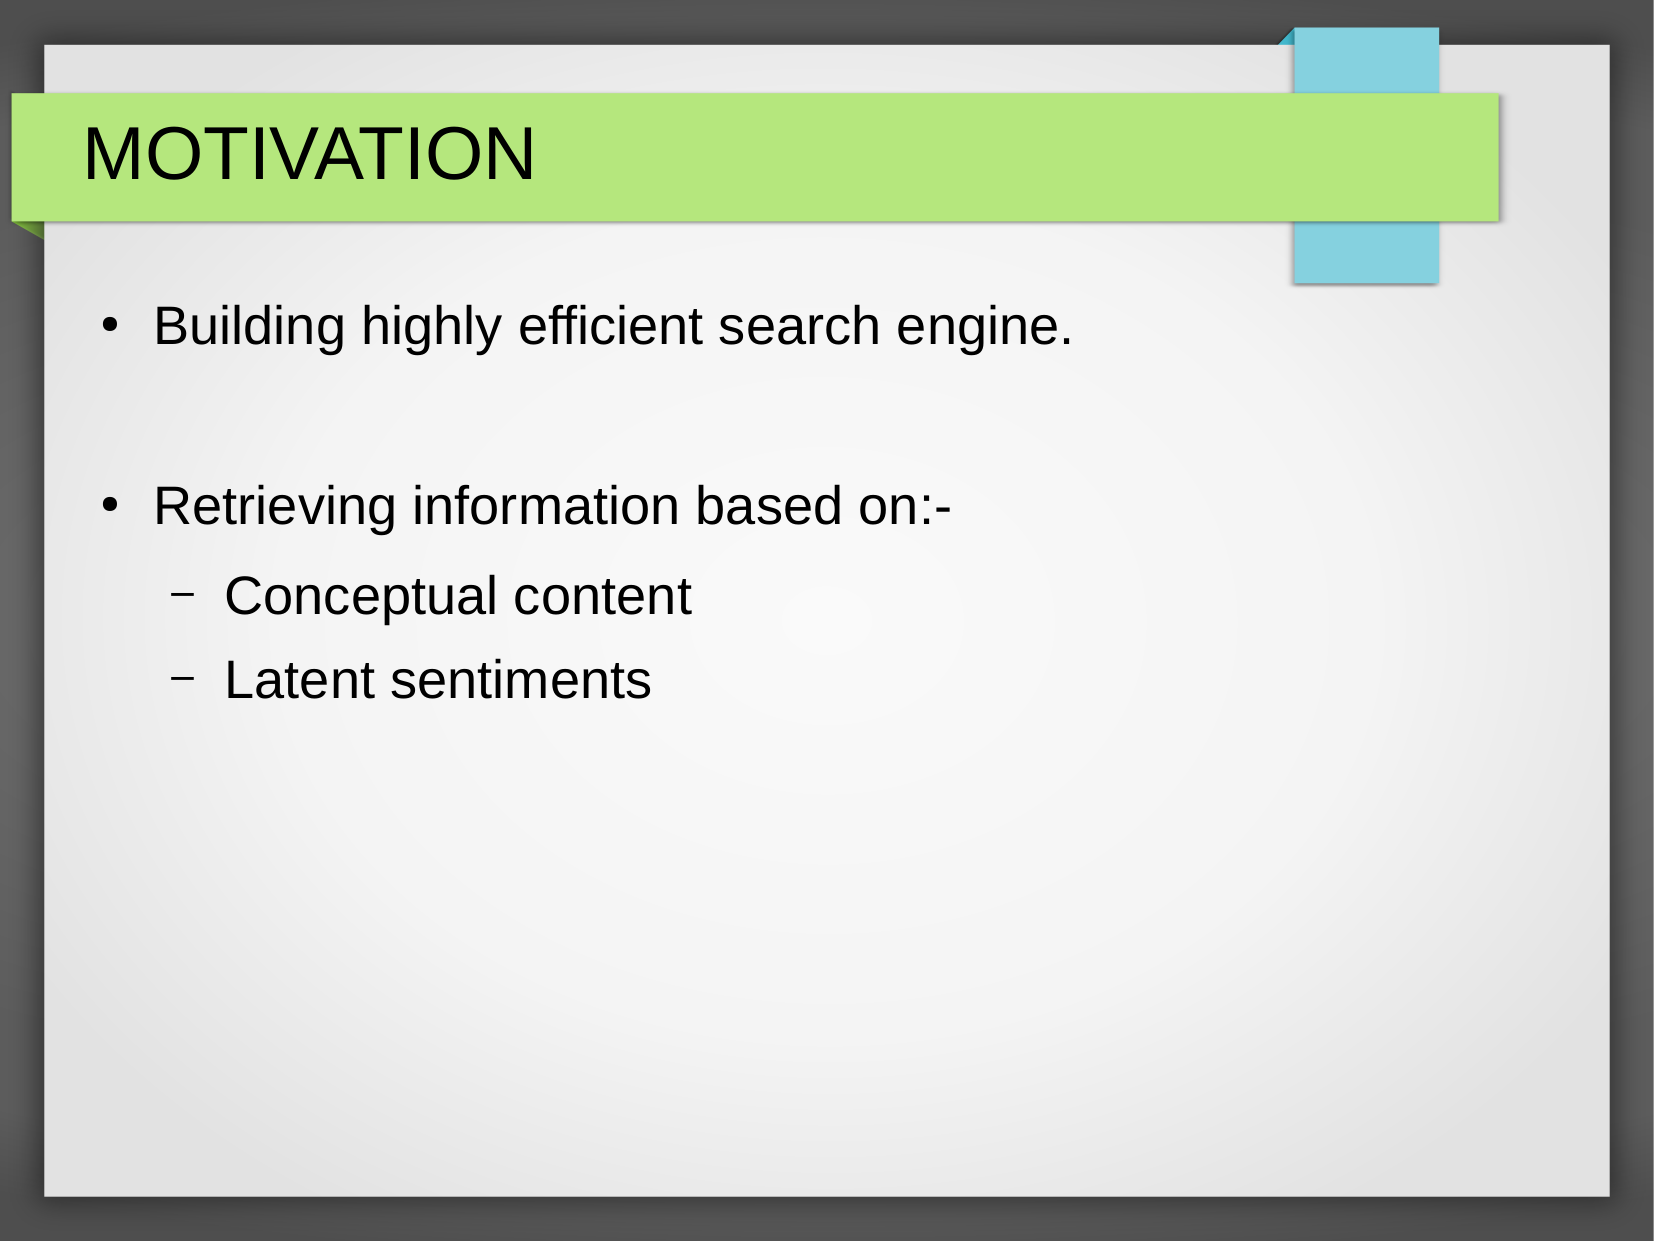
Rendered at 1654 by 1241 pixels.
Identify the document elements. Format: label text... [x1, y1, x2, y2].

list Building highly efficient search engine. Retrieving information based on:- Conceptual content Latent sentiments [82, 295, 1571, 1015]
picture [0, 0, 1654, 1241]
title MOTIVATION [82, 94, 1264, 213]
